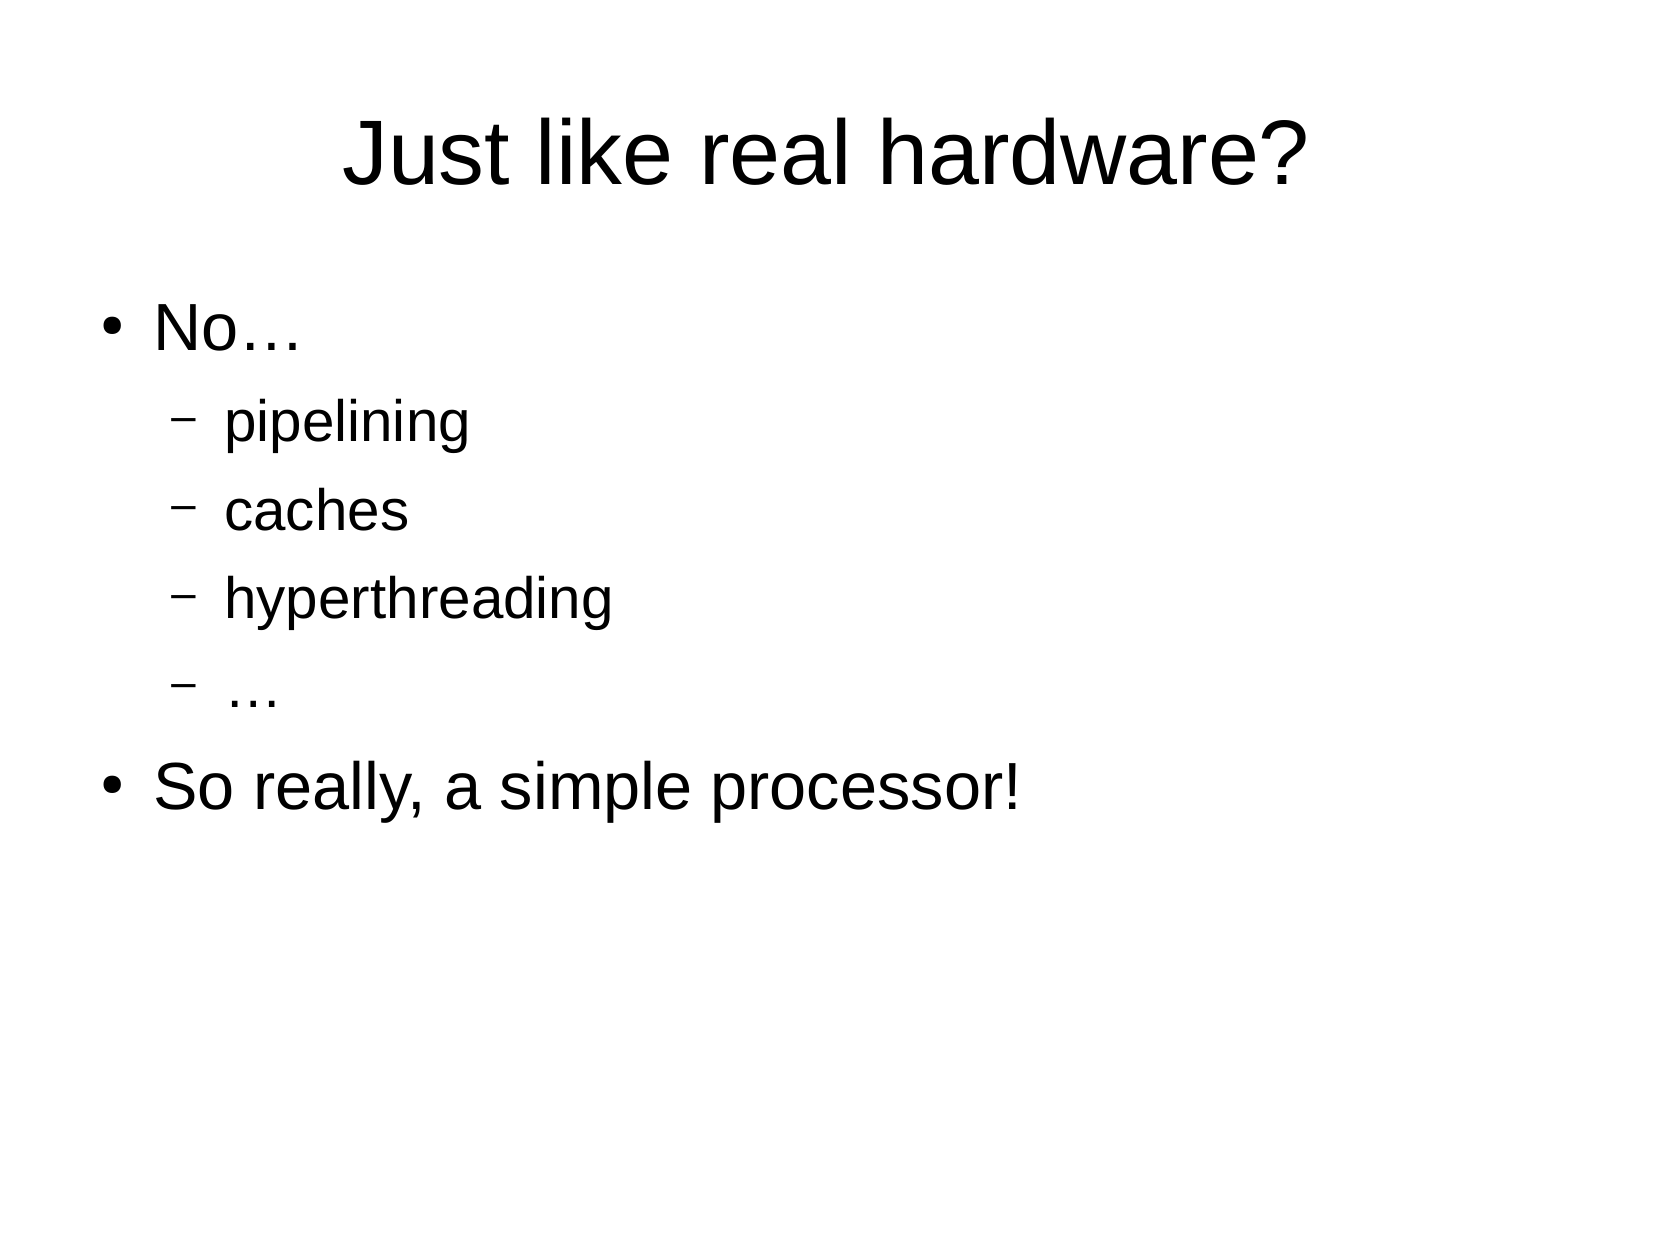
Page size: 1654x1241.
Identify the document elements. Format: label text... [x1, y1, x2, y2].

list No… pipelining caches hyperthreading … So really, a simple processor! [82, 290, 1571, 1010]
title Just like real hardware? [82, 49, 1571, 257]
